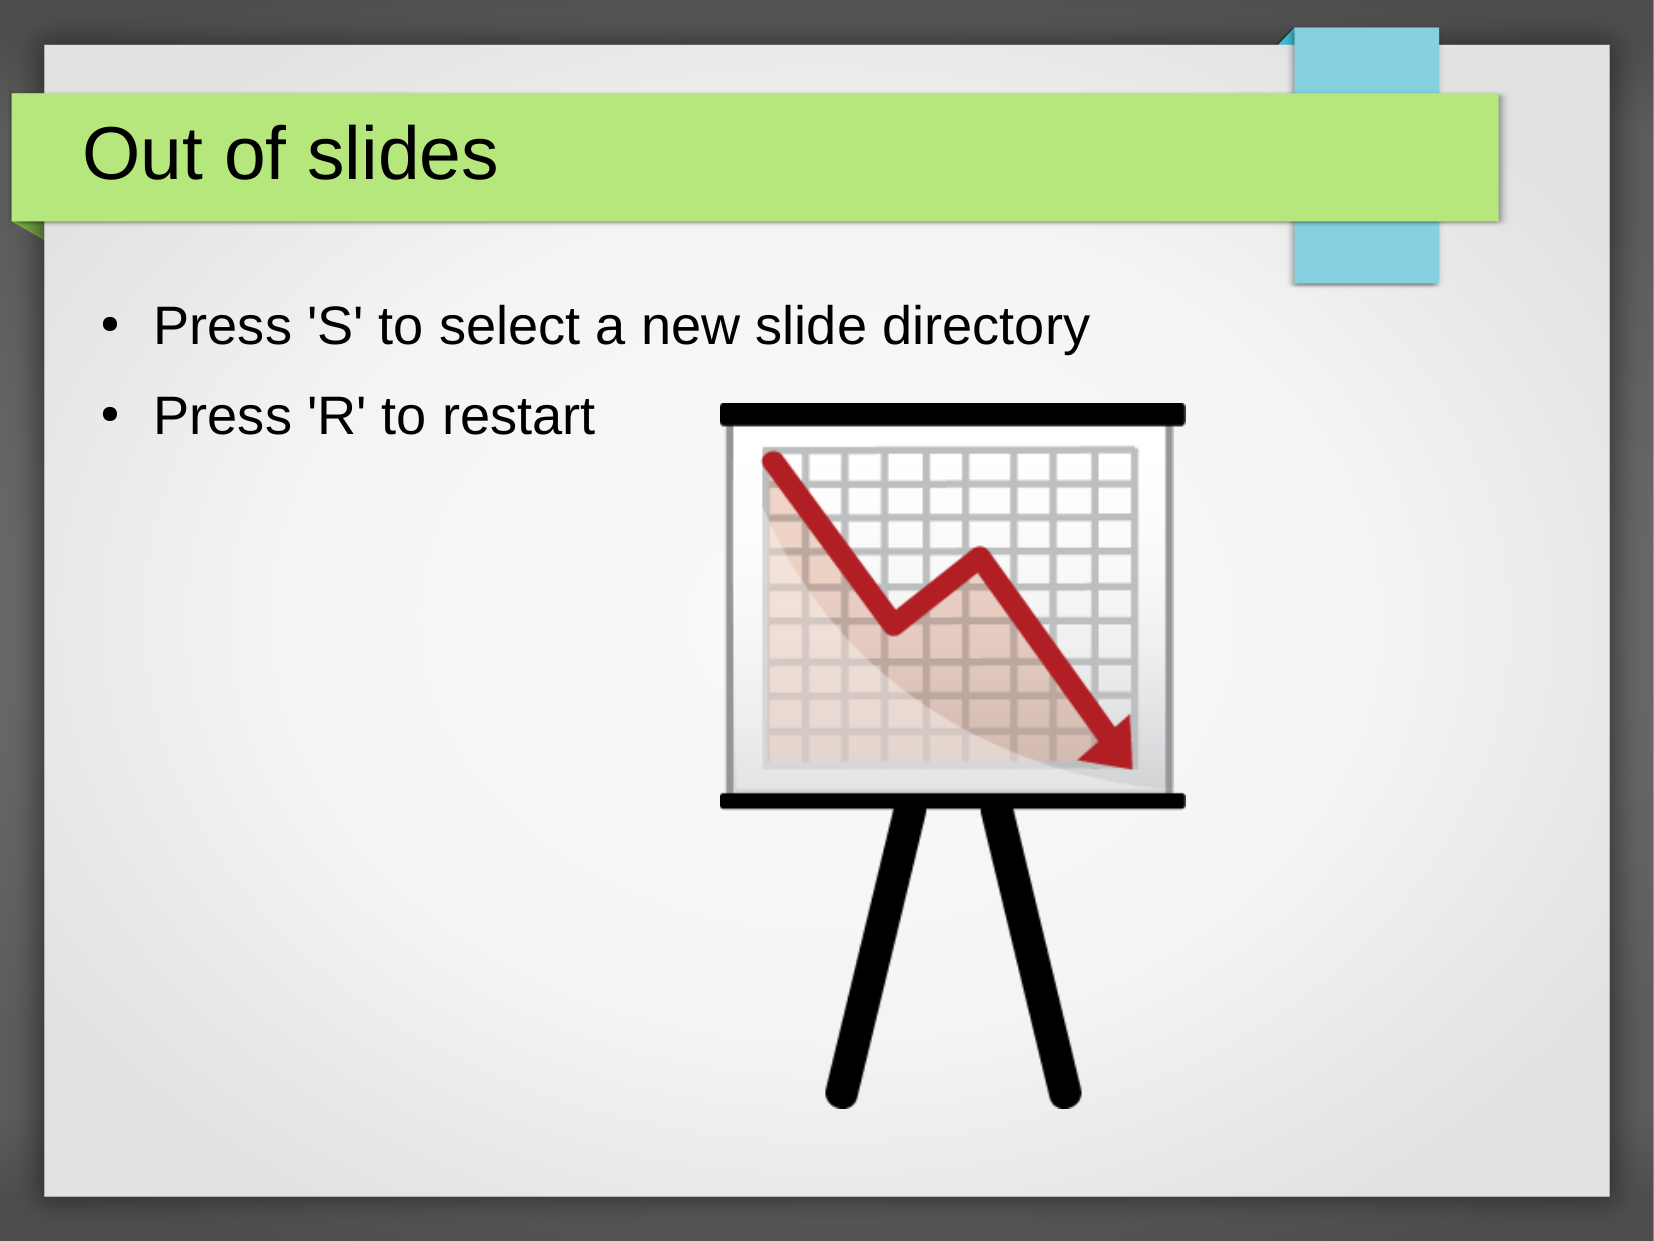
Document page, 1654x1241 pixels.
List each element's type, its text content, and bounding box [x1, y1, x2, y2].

picture [0, 0, 1654, 1241]
list Press 'S' to select a new slide directory Press 'R' to restart [82, 295, 1571, 1015]
title Out of slides [82, 94, 1264, 213]
